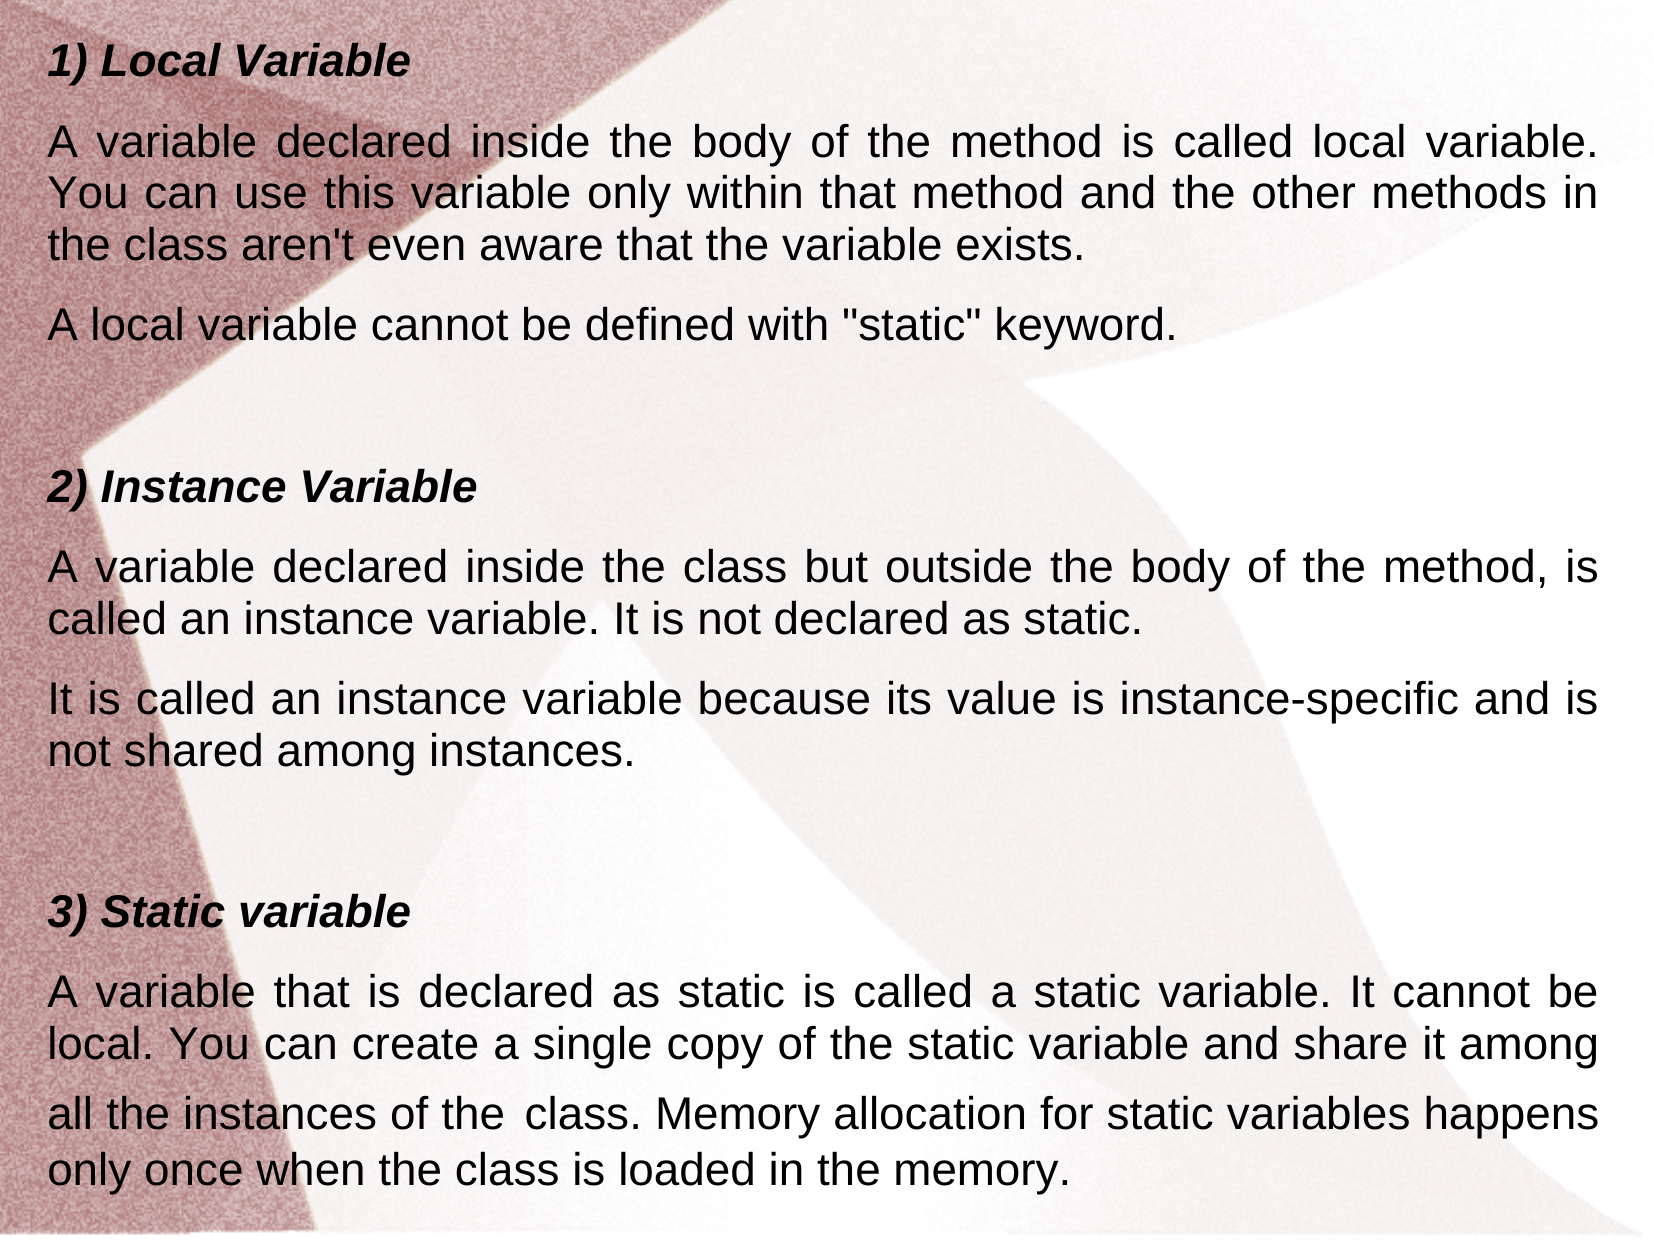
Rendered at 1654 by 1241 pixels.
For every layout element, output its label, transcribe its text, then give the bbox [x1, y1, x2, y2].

list 1) Local Variable A variable declared inside the body of the method is called local variable. You can use this variable only within that method and the other methods in the class aren't even aware that the variable exists. A local variable cannot be defined with "static" keyword. 2) Instance Variable A variable declared inside the class but outside the body of the method, is called an instance variable. It is not declared as static. It is called an instance variable because its value is instance-specific and is not shared among instances. 3) Static variable A variable that is declared as static is called a static variable. It cannot be local. You can create a single copy of the static variable and share it among all the instances of the class. Memory allocation for static variables happens only once when the class is loaded in the memory. [47, 35, 1601, 1205]
picture [0, 0, 1654, 1241]
